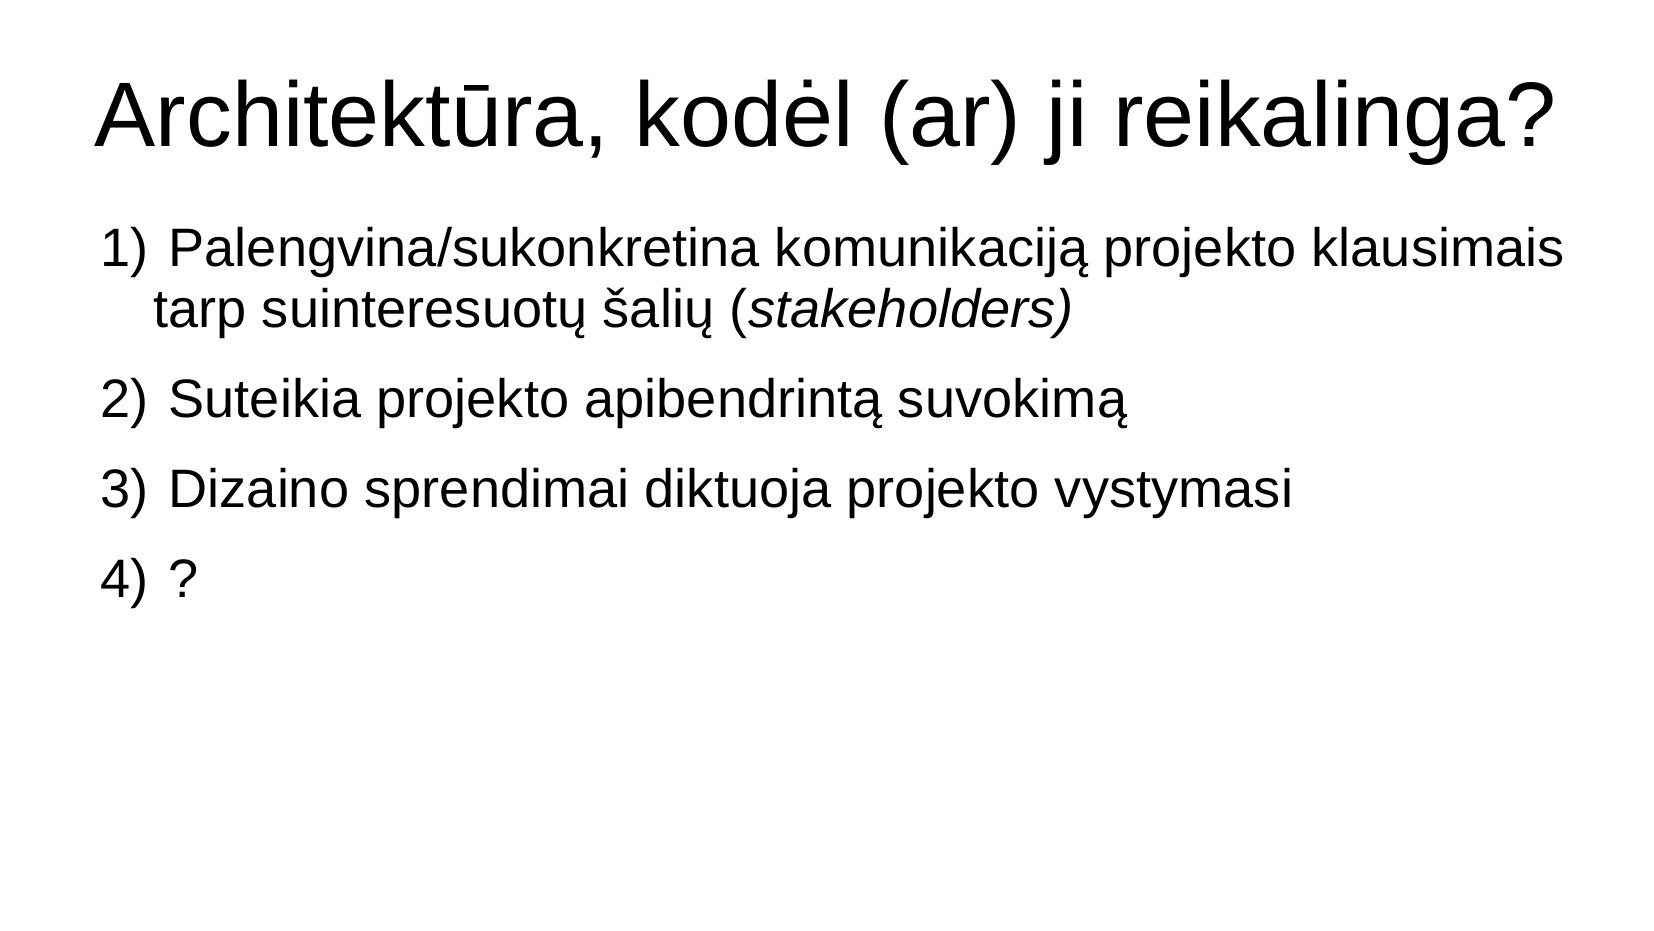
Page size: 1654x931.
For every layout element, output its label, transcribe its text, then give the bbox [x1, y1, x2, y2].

title Architektūra, kodėl (ar) ji reikalinga? [82, 37, 1571, 193]
list Palengvina/sukonkretina komunikaciją projekto klausimais tarp suinteresuotų šalių (stakeholders) Suteikia projekto apibendrintą suvokimą Dizaino sprendimai diktuoja projekto vystymasi ? [82, 217, 1571, 758]
